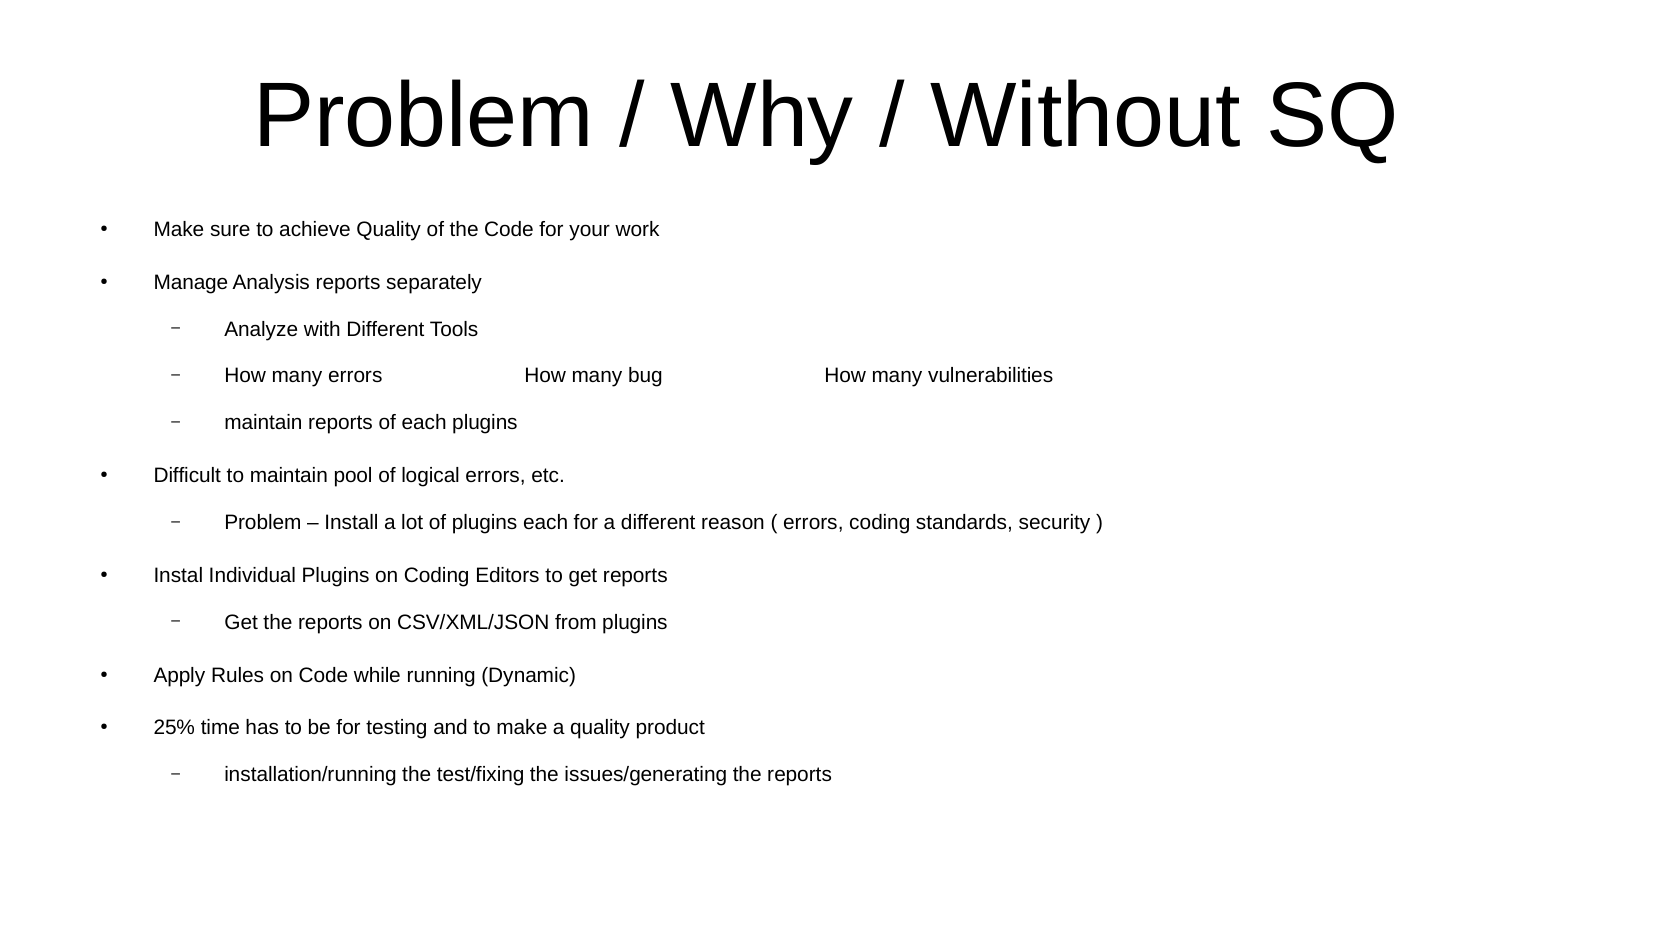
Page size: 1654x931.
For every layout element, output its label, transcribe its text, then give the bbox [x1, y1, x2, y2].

title Problem / Why / Without SQ [82, 37, 1571, 193]
list Make sure to achieve Quality of the Code for your work Manage Analysis reports separately Analyze with Different Tools How many errors How many bug How many vulnerabilities maintain reports of each plugins Difficult to maintain pool of logical errors, etc. Problem – Install a lot of plugins each for a different reason ( errors, coding standards, security ) Instal Individual Plugins on Coding Editors to get reports Get the reports on CSV/XML/JSON from plugins Apply Rules on Code while running (Dynamic) 25% time has to be for testing and to make a quality product installation/running the test/fixing the issues/generating the reports [82, 217, 1606, 886]
